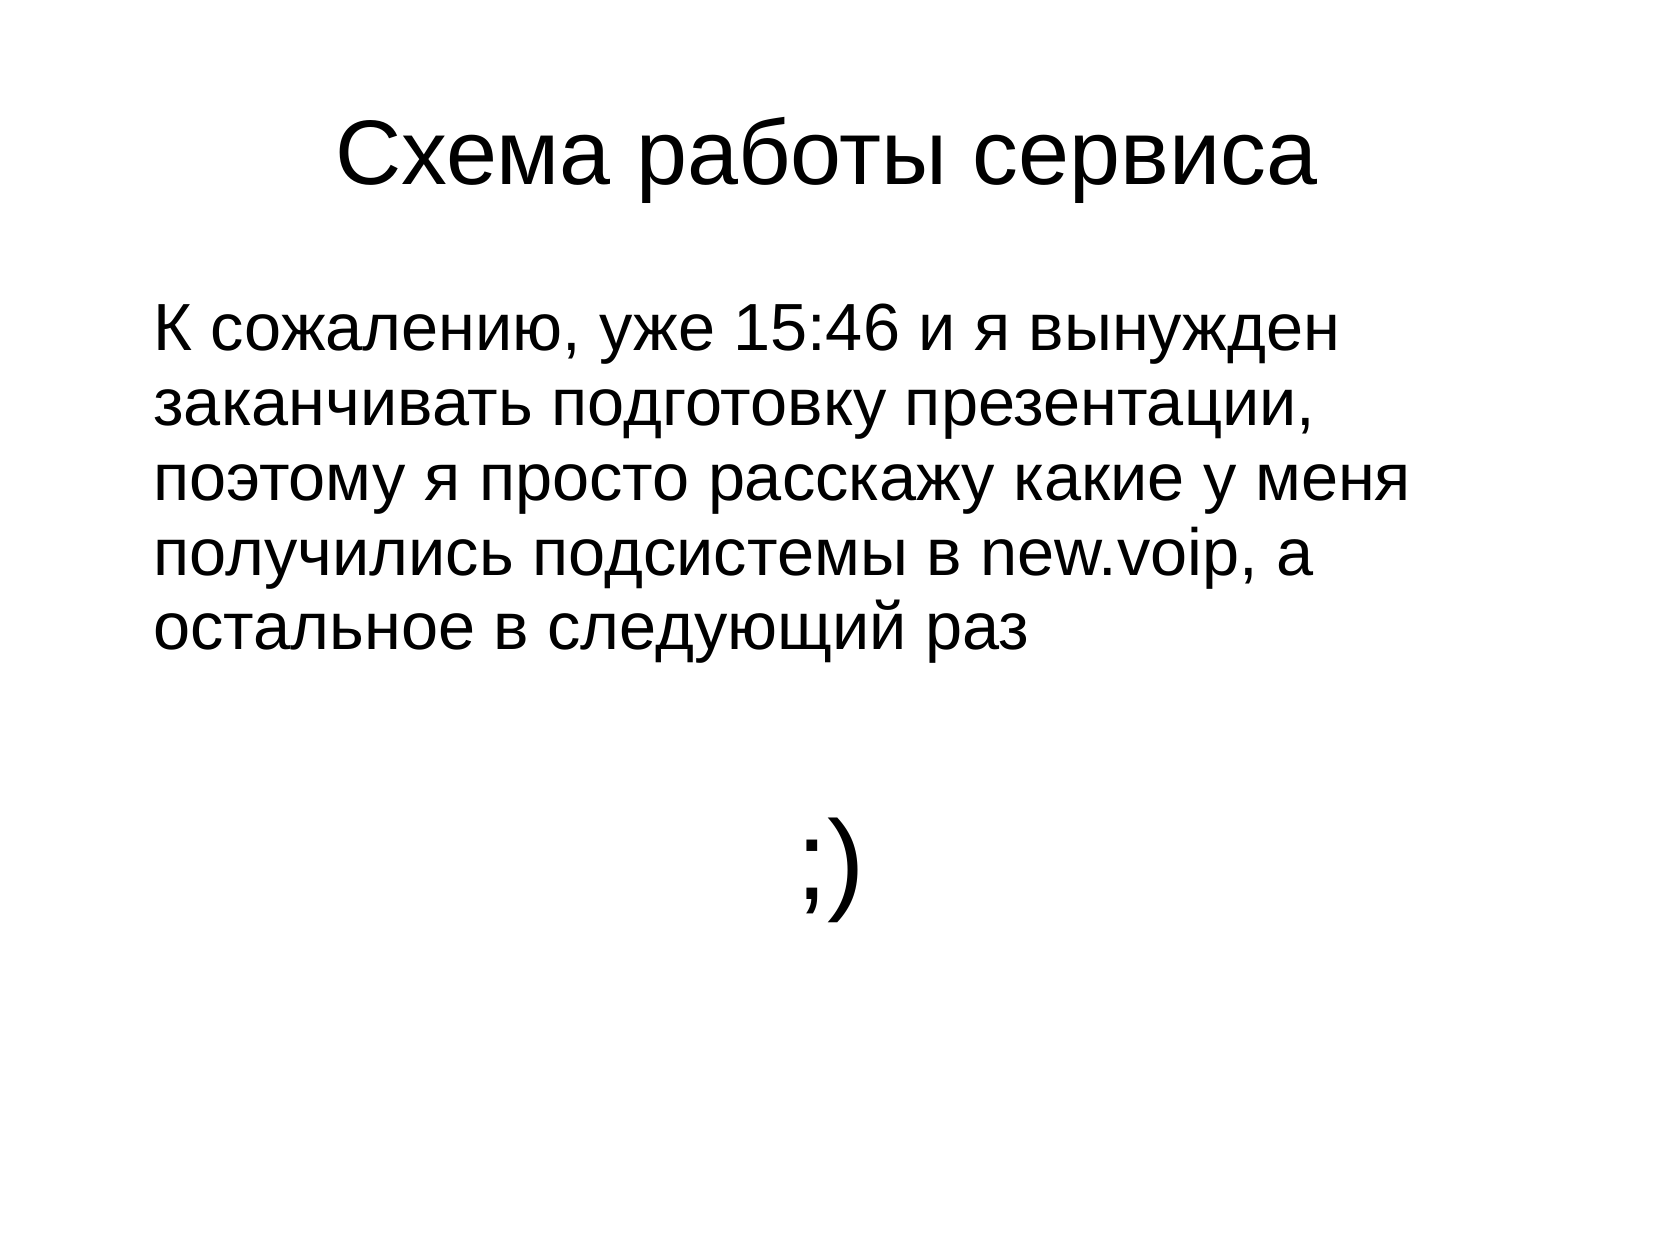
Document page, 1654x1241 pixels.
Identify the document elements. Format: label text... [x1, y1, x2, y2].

title Схема работы сервиса [82, 49, 1571, 257]
list К сожалению, уже 15:46 и я вынужден заканчивать подготовку презентации, поэтому я просто расскажу какие у меня получились подсистемы в new.voip, а остальное в следующий раз ;) [82, 290, 1571, 1010]
